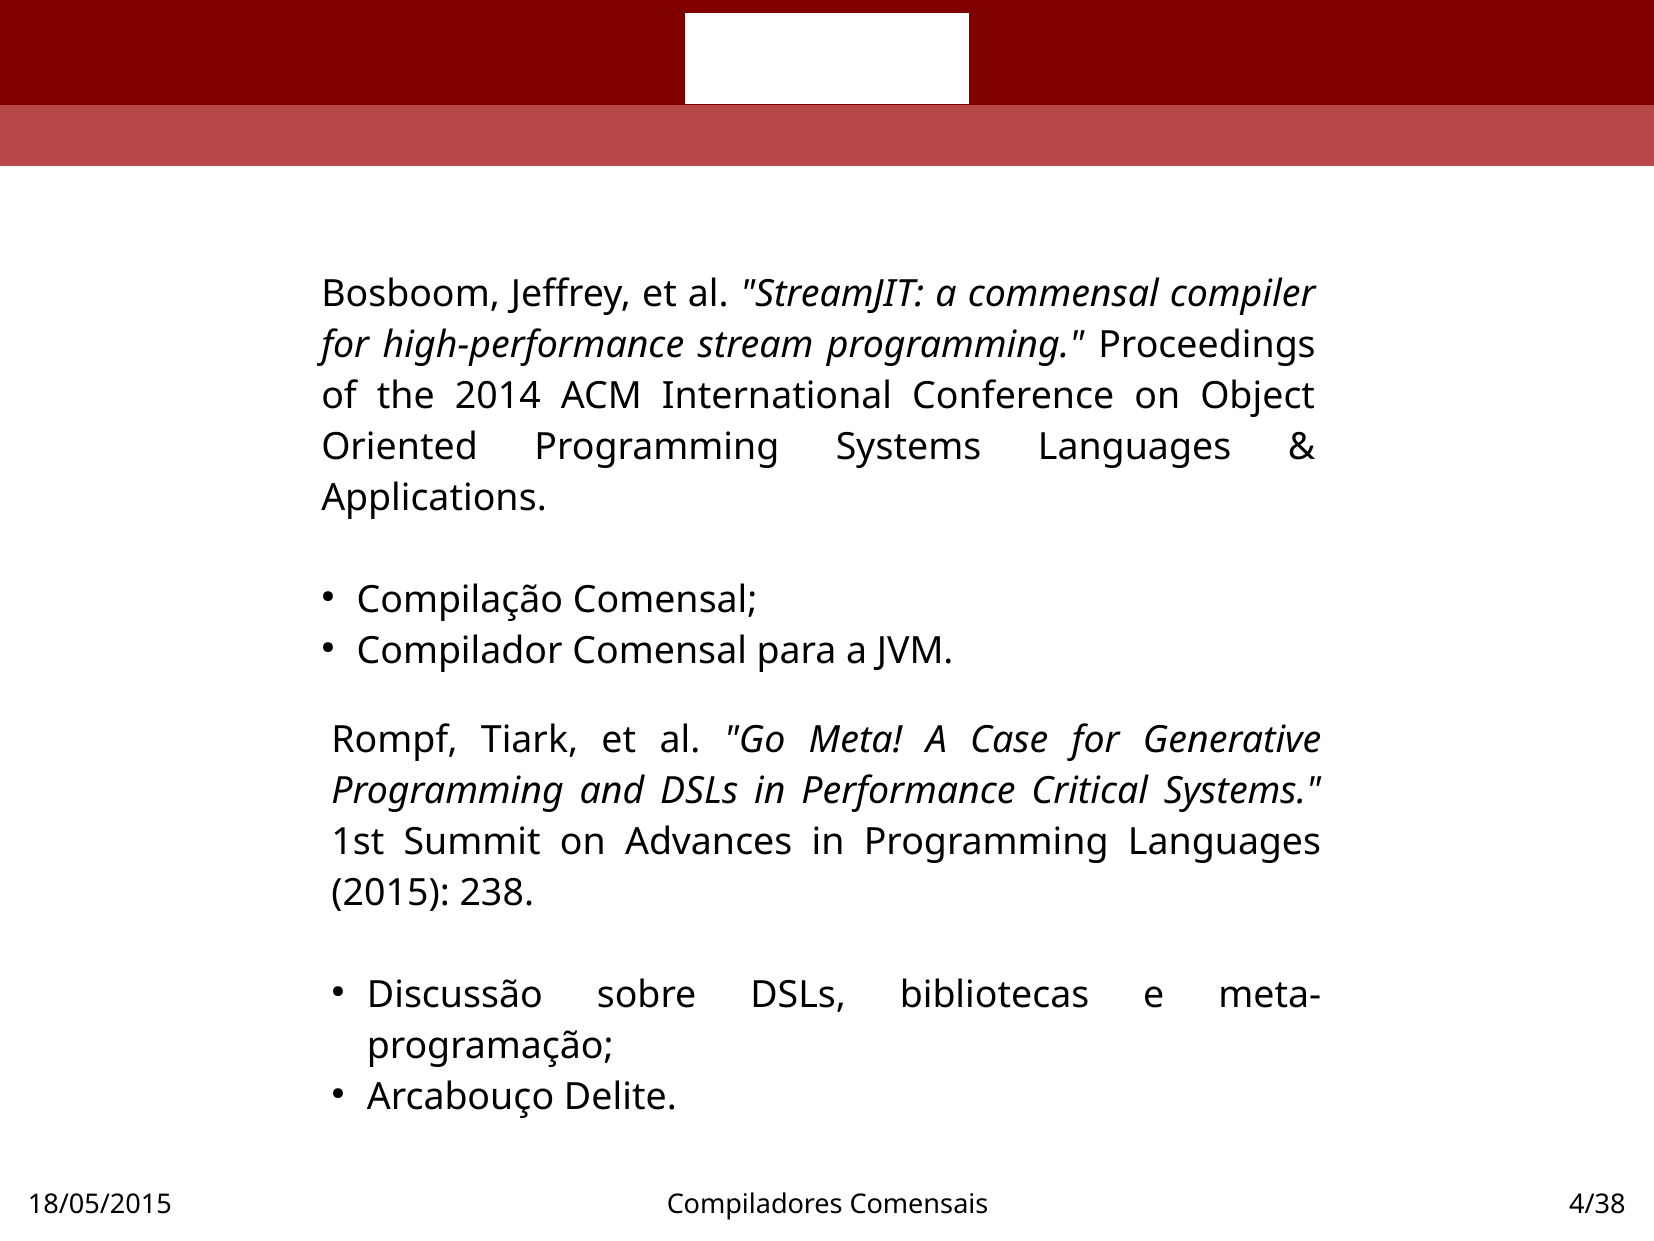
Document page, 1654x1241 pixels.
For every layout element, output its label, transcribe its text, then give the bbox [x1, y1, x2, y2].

text_box Bosboom, Jeffrey, et al. "StreamJIT: a commensal compiler for high-performance stream programming." Proceedings of the 2014 ACM International Conference on Object Oriented Programming Systems Languages & Applications. Compilação Comensal; Compilador Comensal para a JVM. [306, 258, 1348, 605]
title Contexto [82, 0, 1571, 118]
text_box Rompf, Tiark, et al. "Go Meta! A Case for Generative Programming and DSLs in Performance Critical Systems." 1st Summit on Advances in Programming Languages (2015): 238. Discussão sobre DSLs, bibliotecas e meta-programação; Arcabouço Delite. [316, 705, 1337, 1004]
